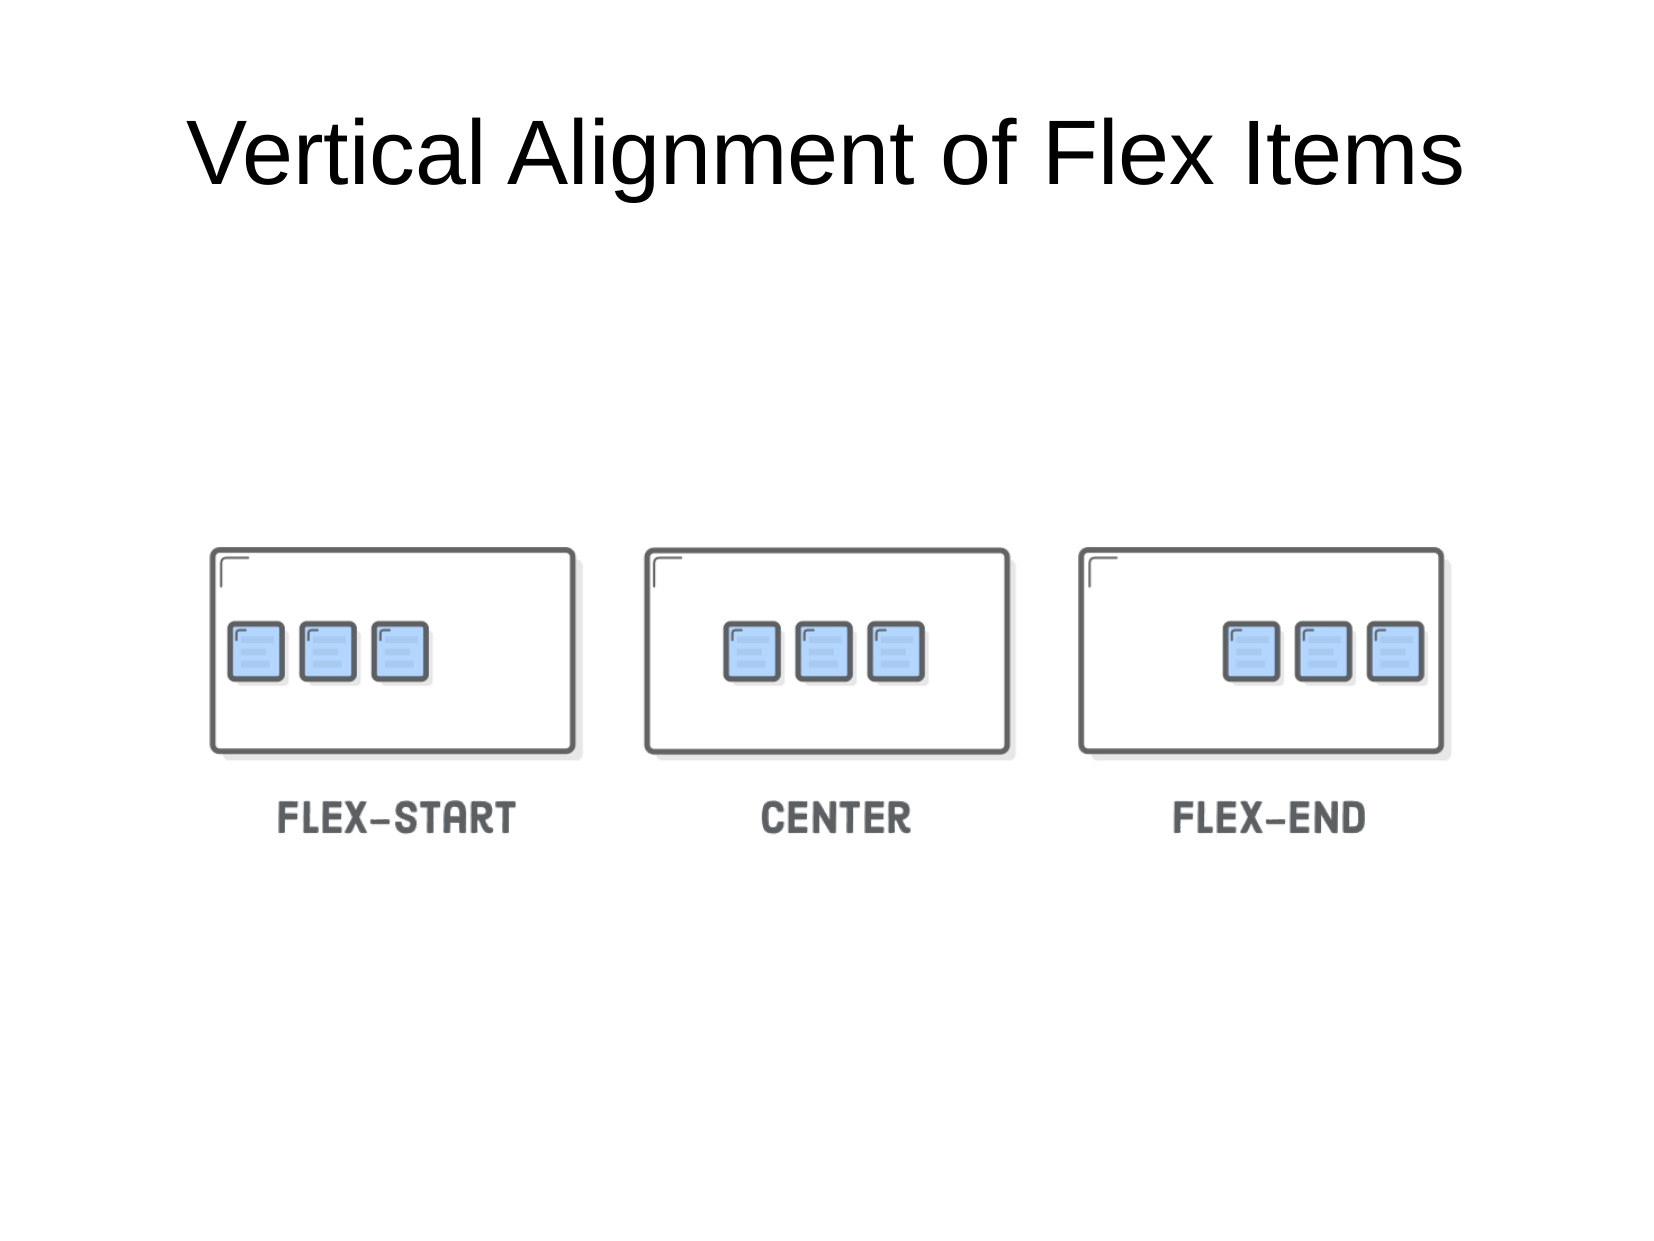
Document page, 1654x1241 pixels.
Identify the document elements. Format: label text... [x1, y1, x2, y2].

picture [150, 494, 1500, 885]
title Vertical Alignment of Flex Items [82, 49, 1571, 257]
